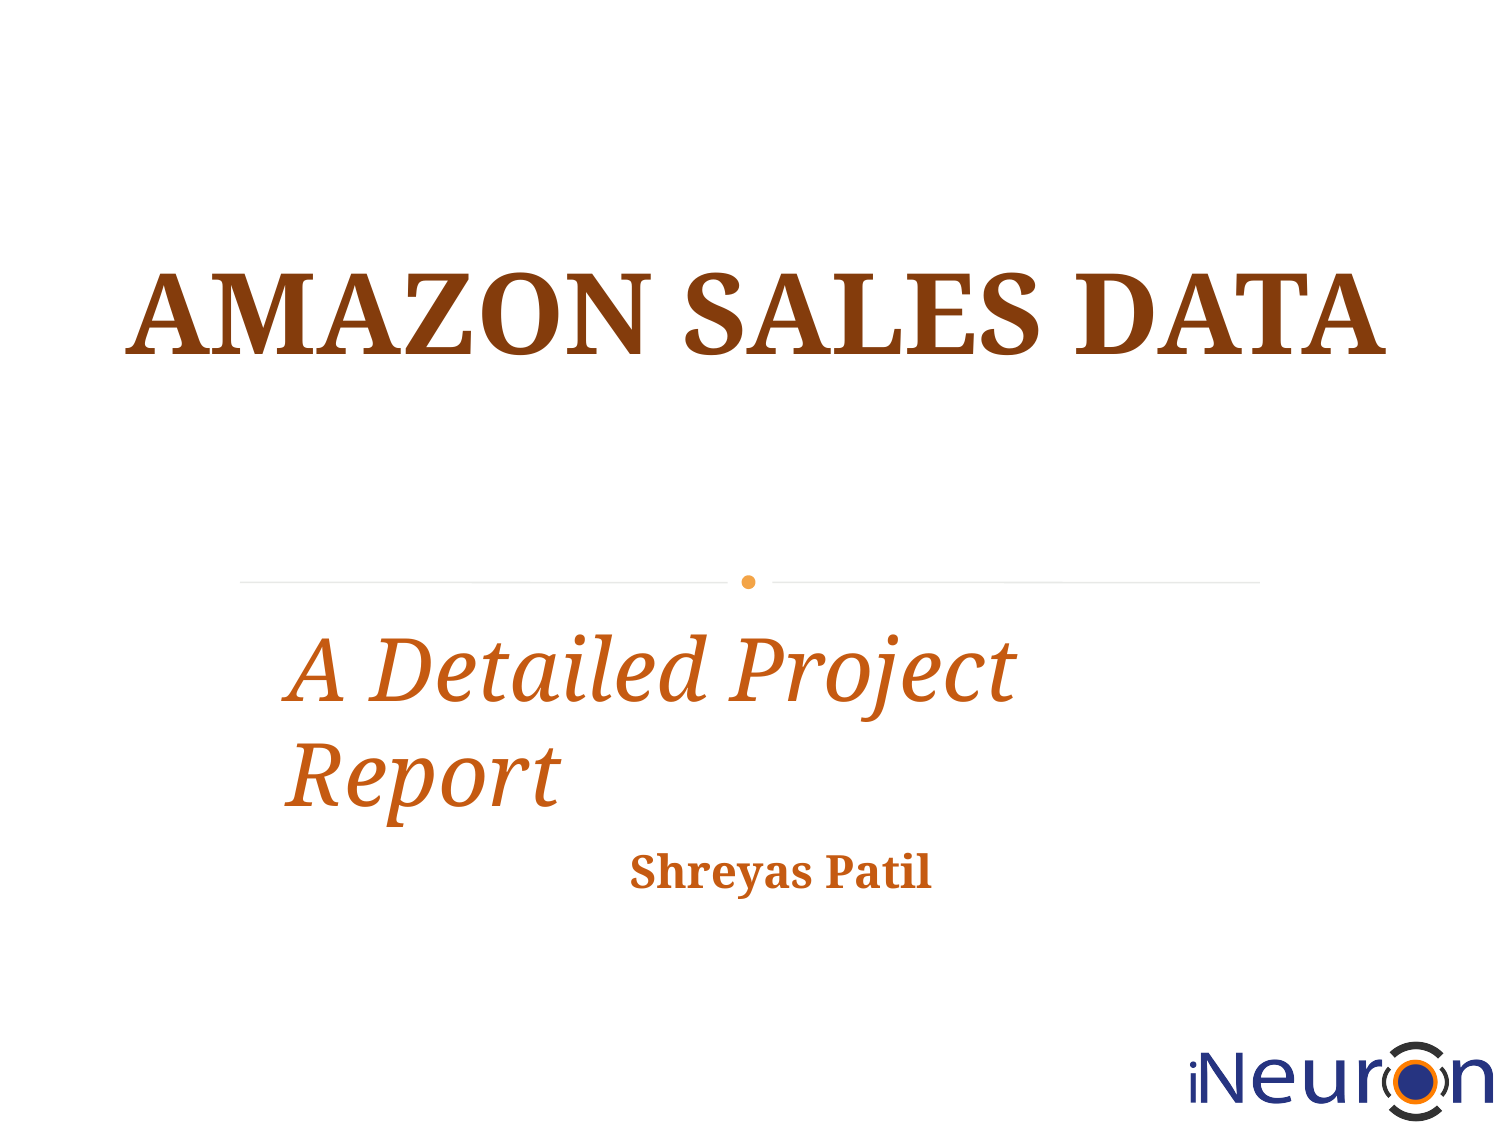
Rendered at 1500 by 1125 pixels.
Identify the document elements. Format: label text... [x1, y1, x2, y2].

subtitle A Detailed Project Report [271, 606, 1252, 795]
text_box Shreyas Patil [99, 832, 1463, 961]
picture [1186, 1029, 1500, 1125]
title AMAZON SALES DATA [75, 235, 1438, 561]
